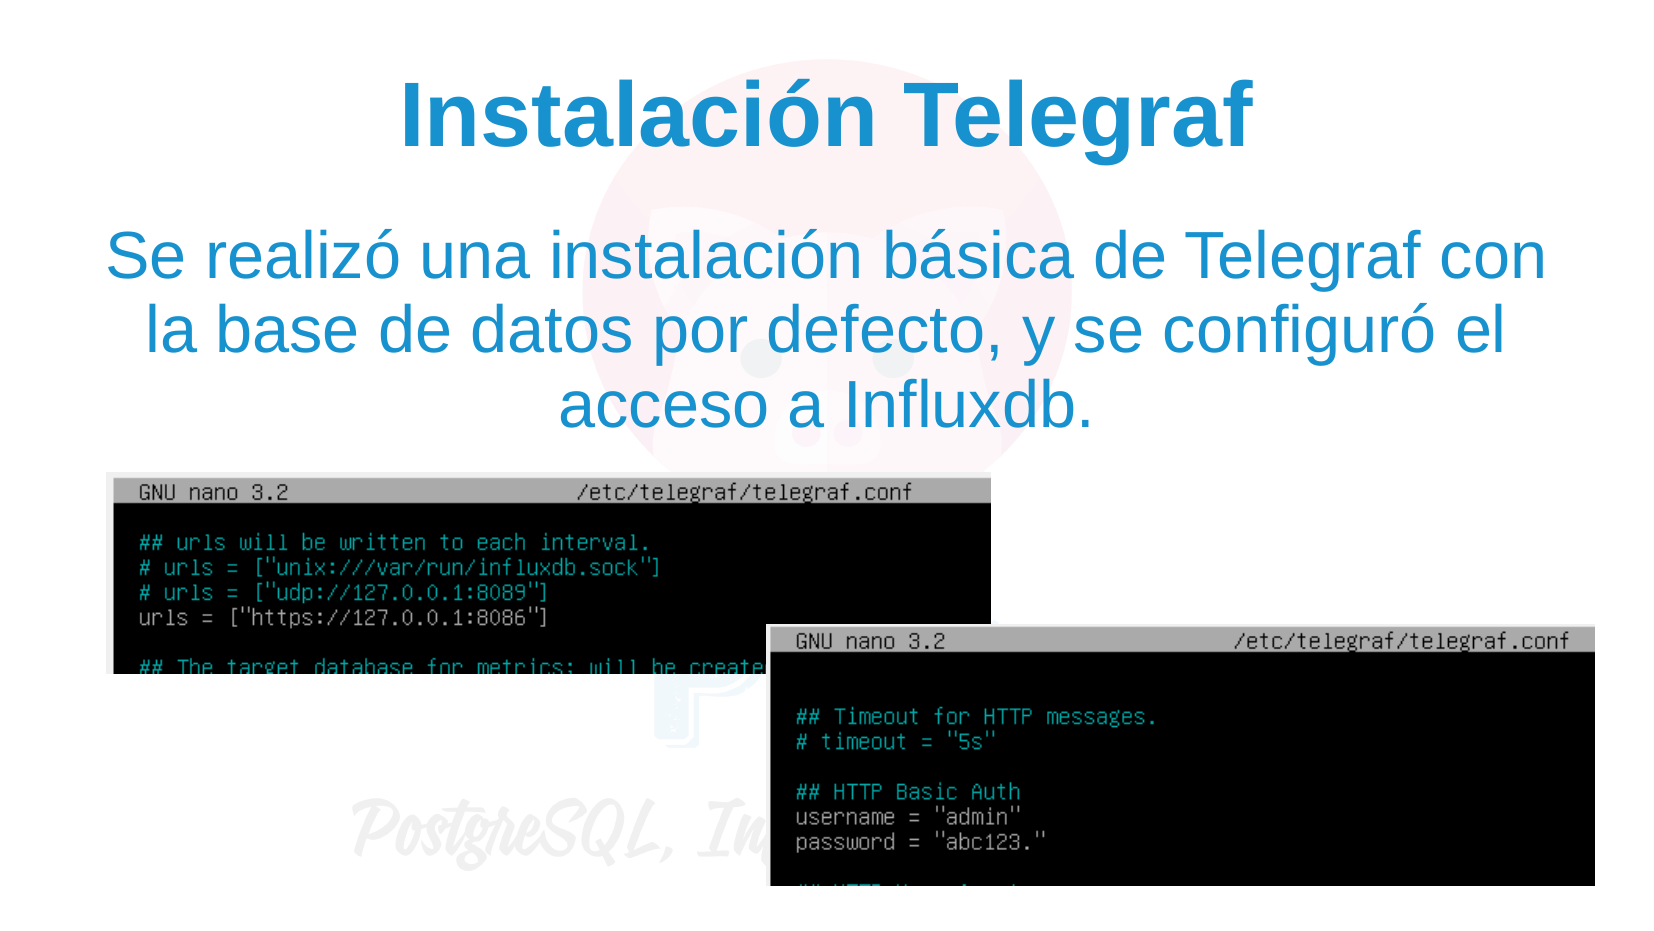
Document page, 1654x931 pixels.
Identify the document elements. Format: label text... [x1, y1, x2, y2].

subtitle Se realizó una instalación básica de Telegraf con la base de datos por defecto, y se configuró el acceso a Influxdb. [82, 217, 1571, 758]
picture [106, 472, 1595, 886]
title Instalación Telegraf [82, 37, 1571, 193]
